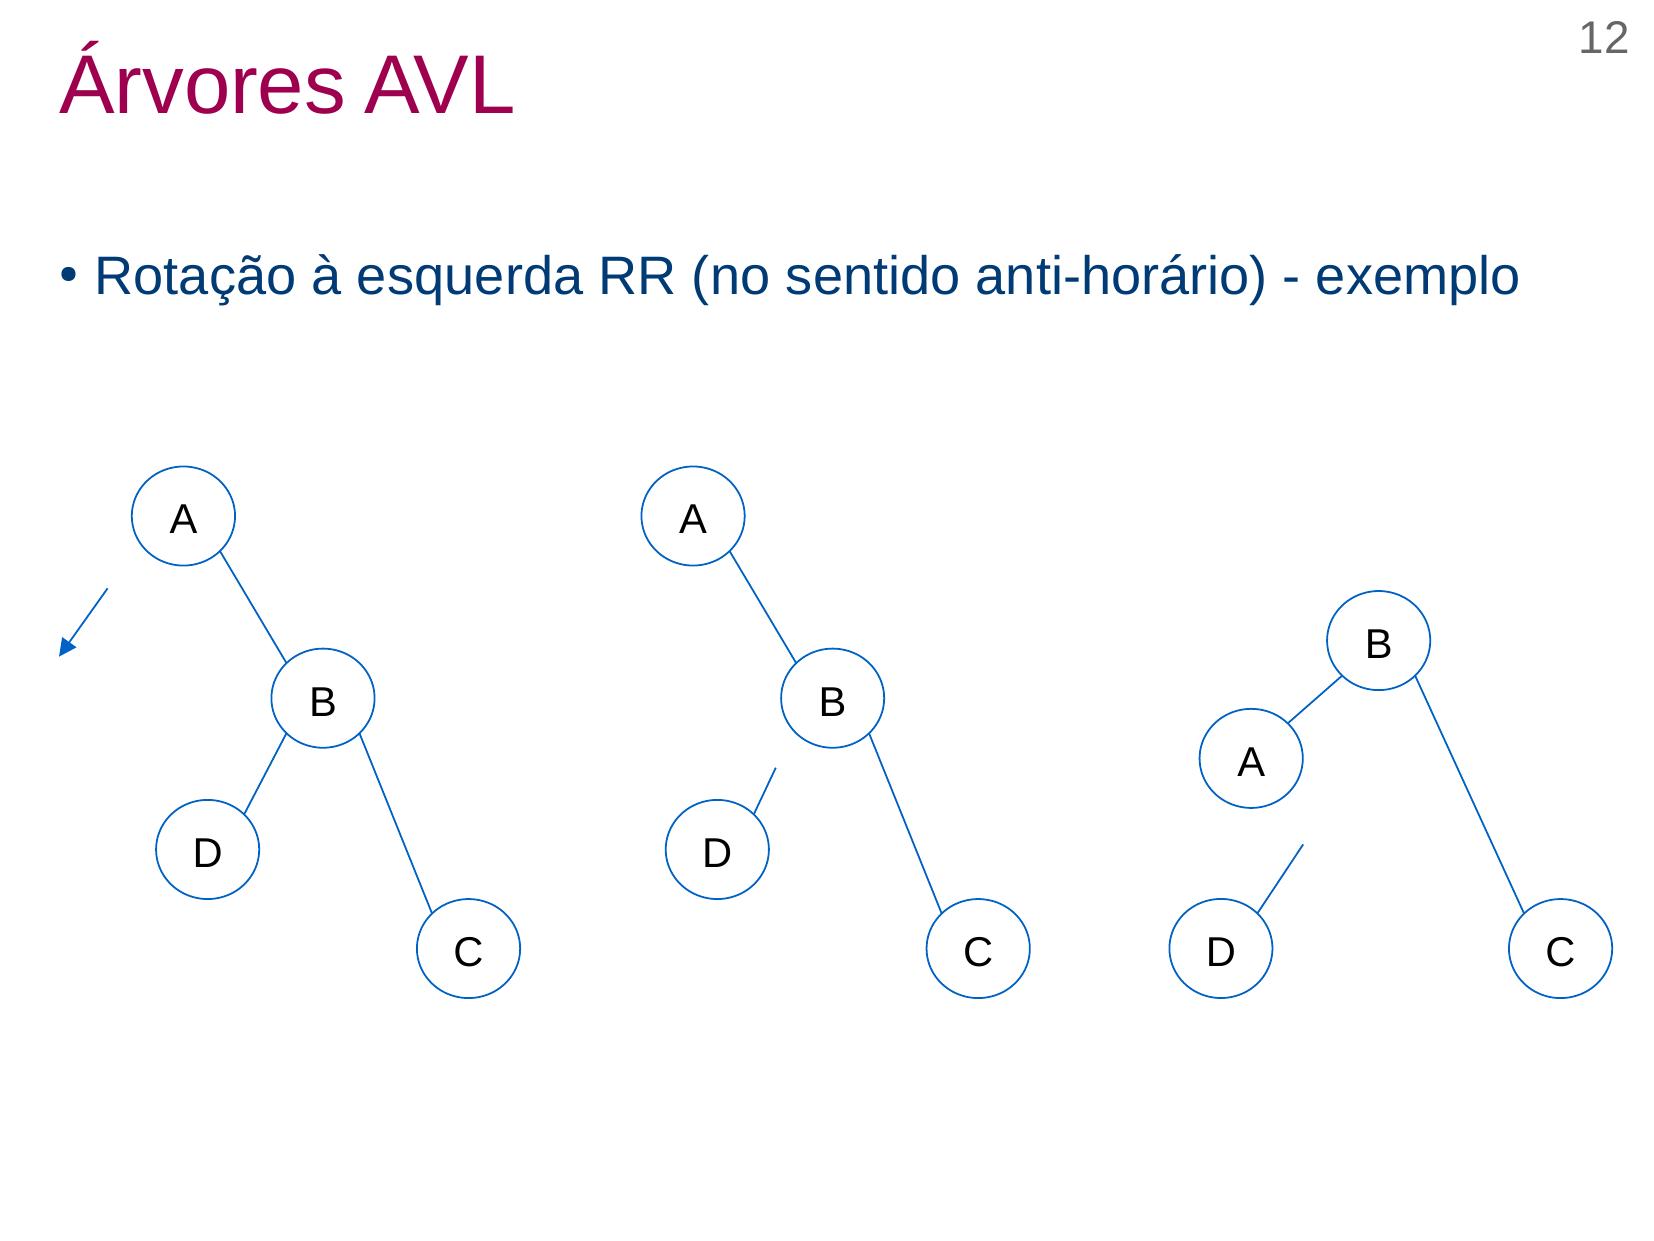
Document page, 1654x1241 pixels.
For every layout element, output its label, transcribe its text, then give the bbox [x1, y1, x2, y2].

text_box A [641, 466, 745, 566]
text_box B [271, 648, 375, 748]
list Rotação à esquerda RR (no sentido anti-horário) - exemplo [59, 236, 1595, 1211]
text_box B [1327, 591, 1431, 691]
text_box C [1508, 899, 1613, 999]
text_box C [926, 899, 1030, 999]
title Árvores AVL [59, 29, 1595, 148]
text_box A [131, 466, 236, 566]
text_box B [781, 648, 885, 748]
text_box D [156, 799, 260, 900]
text_box A [1199, 708, 1303, 808]
text_box D [665, 799, 769, 900]
text_box C [416, 899, 521, 999]
text_box D [1169, 898, 1273, 999]
